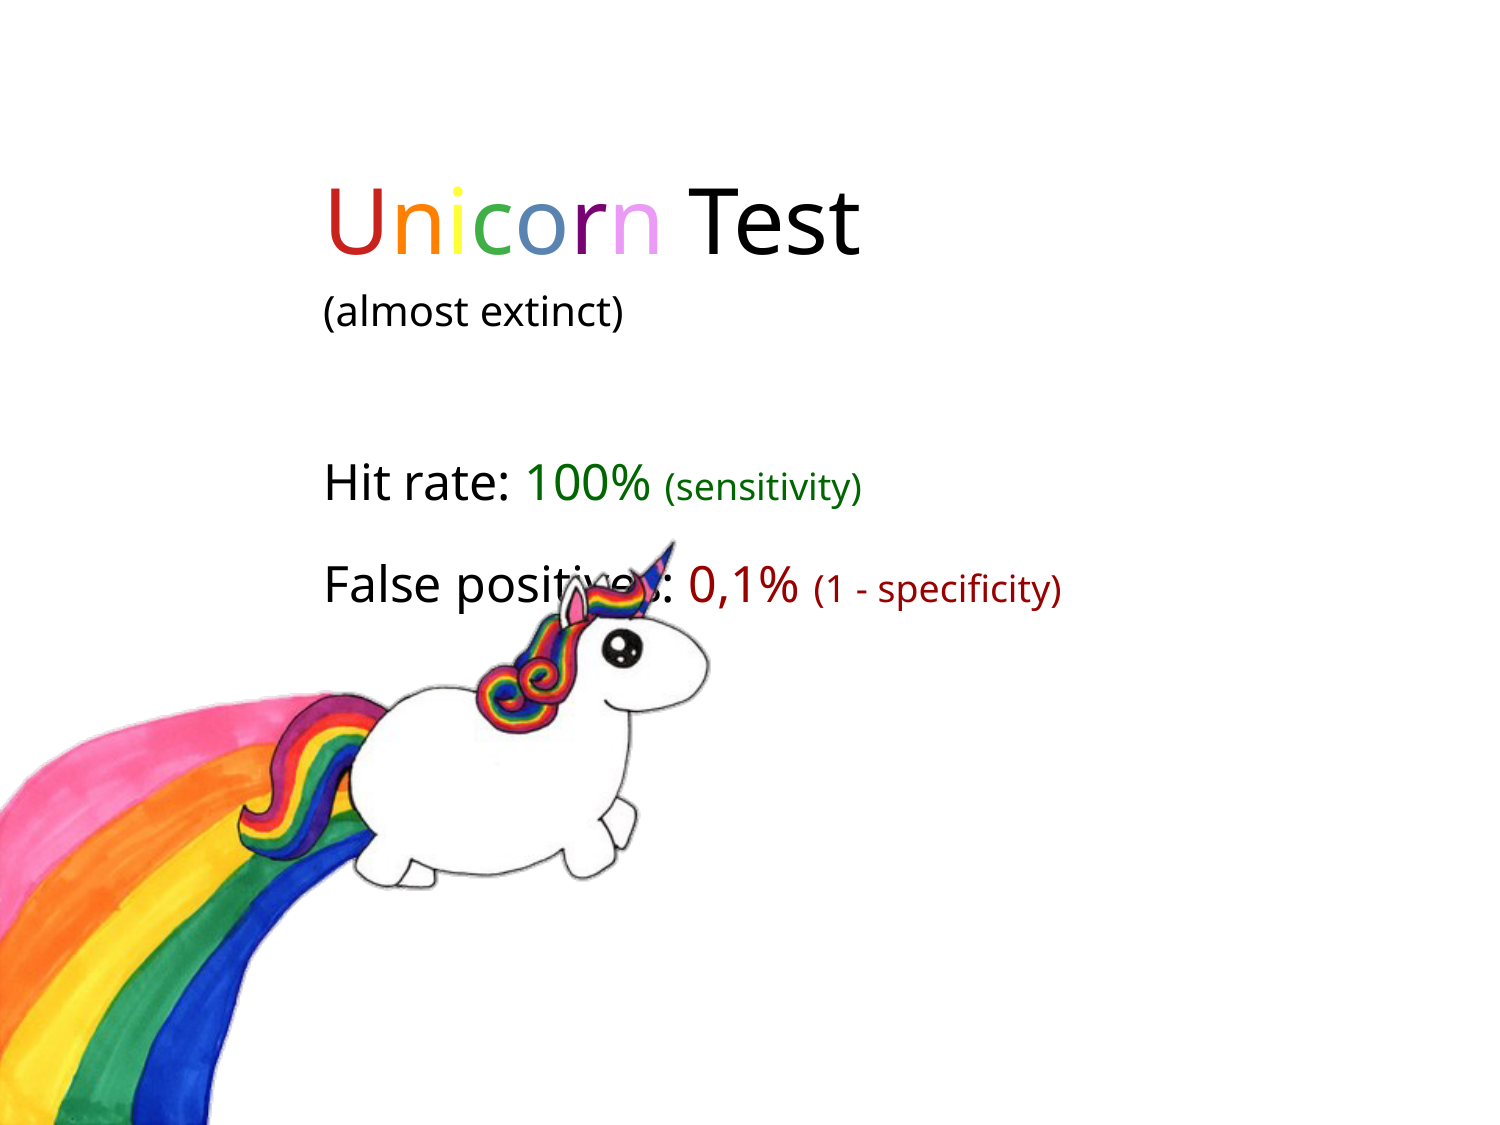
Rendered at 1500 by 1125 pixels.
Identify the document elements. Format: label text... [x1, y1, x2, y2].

text_box Unicorn Test (almost extinct) Hit rate: 100% (sensitivity) False positives: 0,1% (1 - specificity) [308, 149, 1366, 566]
picture [0, 392, 944, 1125]
